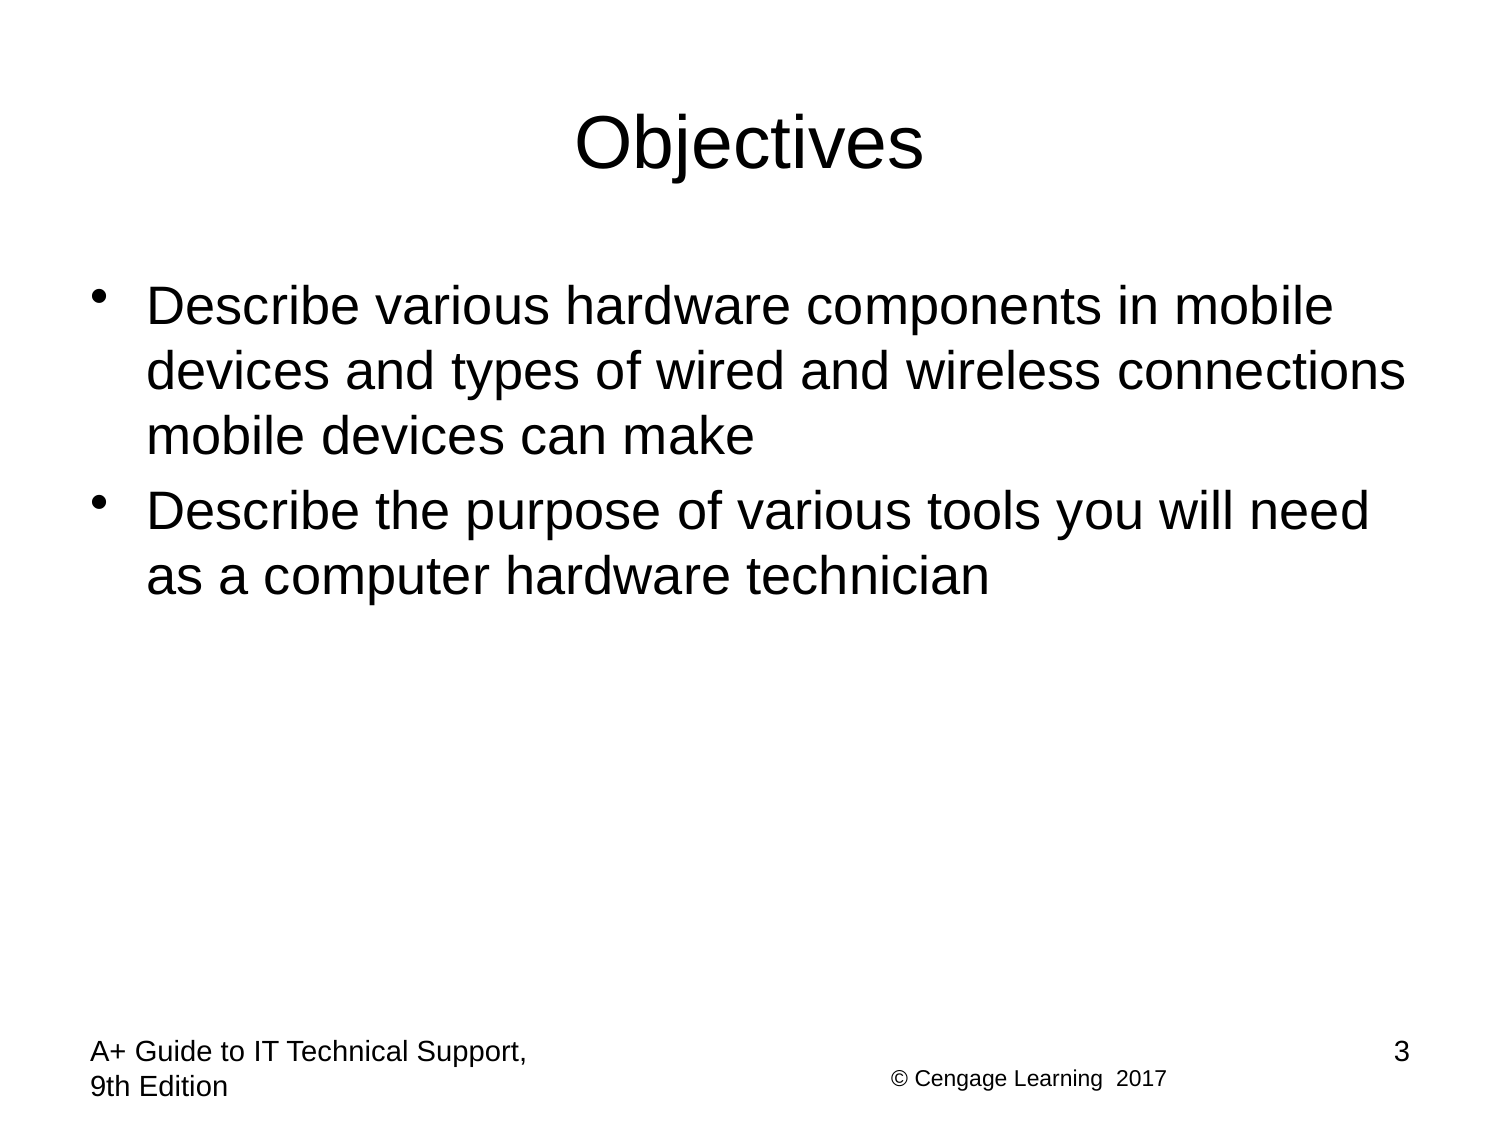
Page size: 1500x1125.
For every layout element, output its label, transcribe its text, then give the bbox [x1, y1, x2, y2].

slide_number <number> [1312, 1024, 1425, 1103]
title Objectives [75, 45, 1425, 233]
footer A+ Guide to IT Technical Support, 9th Edition [75, 1024, 588, 1103]
list Describe various hardware components in mobile devices and types of wired and wireless connections mobile devices can make Describe the purpose of various tools you will need as a computer hardware technician [75, 262, 1425, 1005]
